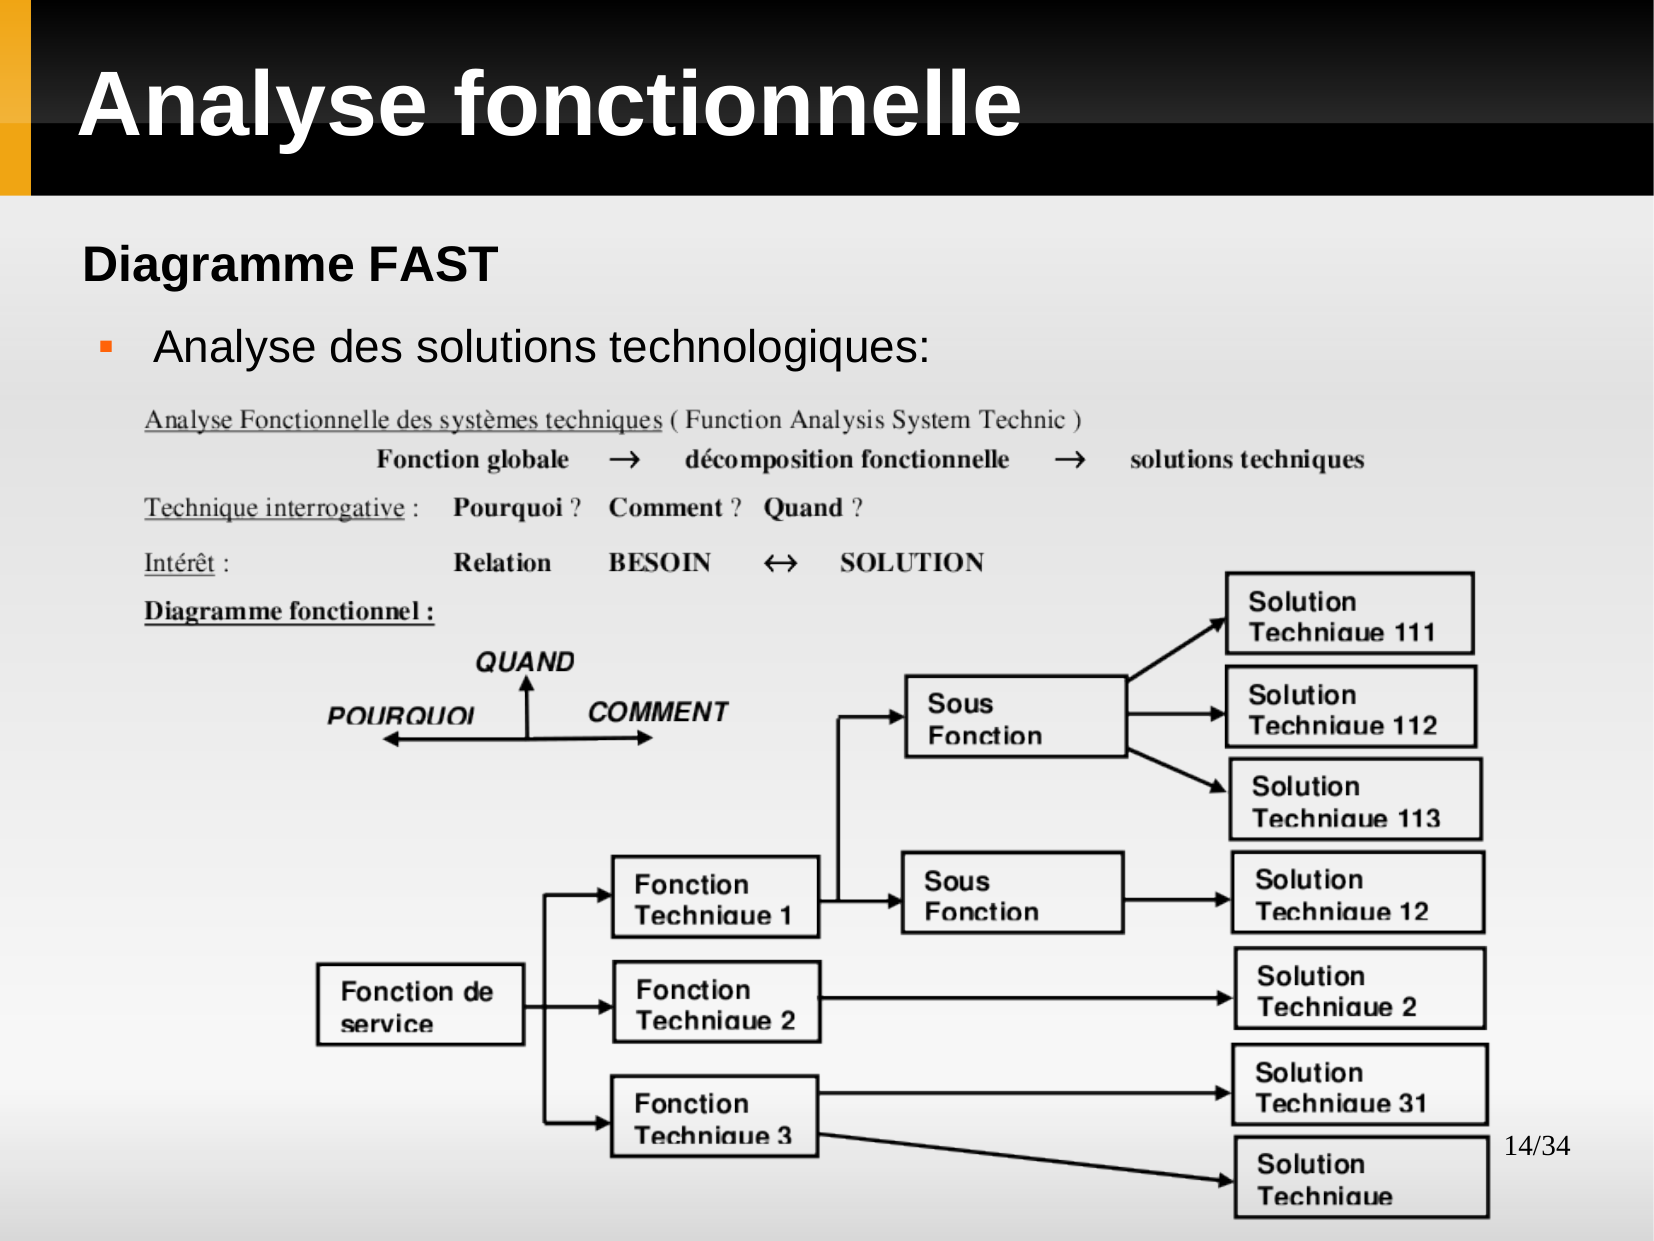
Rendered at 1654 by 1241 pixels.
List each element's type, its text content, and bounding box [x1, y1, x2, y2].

picture [0, 0, 1654, 1241]
title Analyse fonctionnelle [76, 0, 1565, 208]
list Diagramme FAST Analyse des solutions technologiques: [82, 236, 1565, 374]
